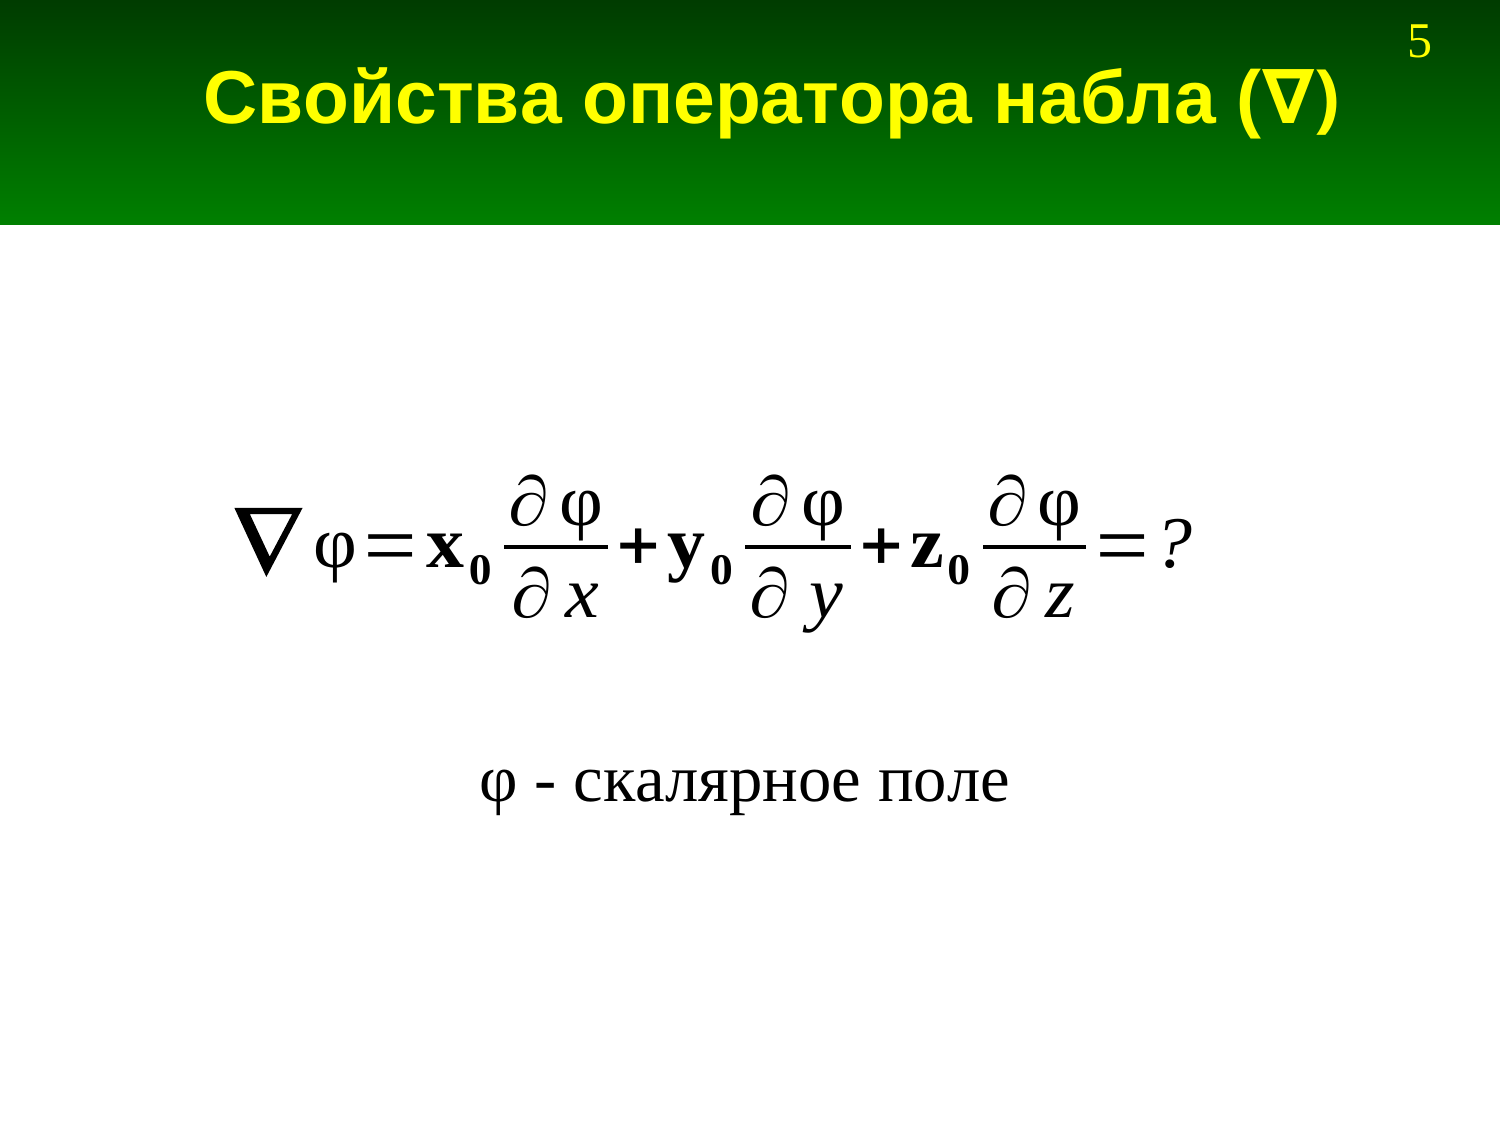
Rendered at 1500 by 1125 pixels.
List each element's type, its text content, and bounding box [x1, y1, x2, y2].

text_box φ - скалярное поле [464, 727, 1036, 823]
chart [200, 460, 1228, 634]
title Свойства оператора набла (∇) [123, 0, 1399, 188]
